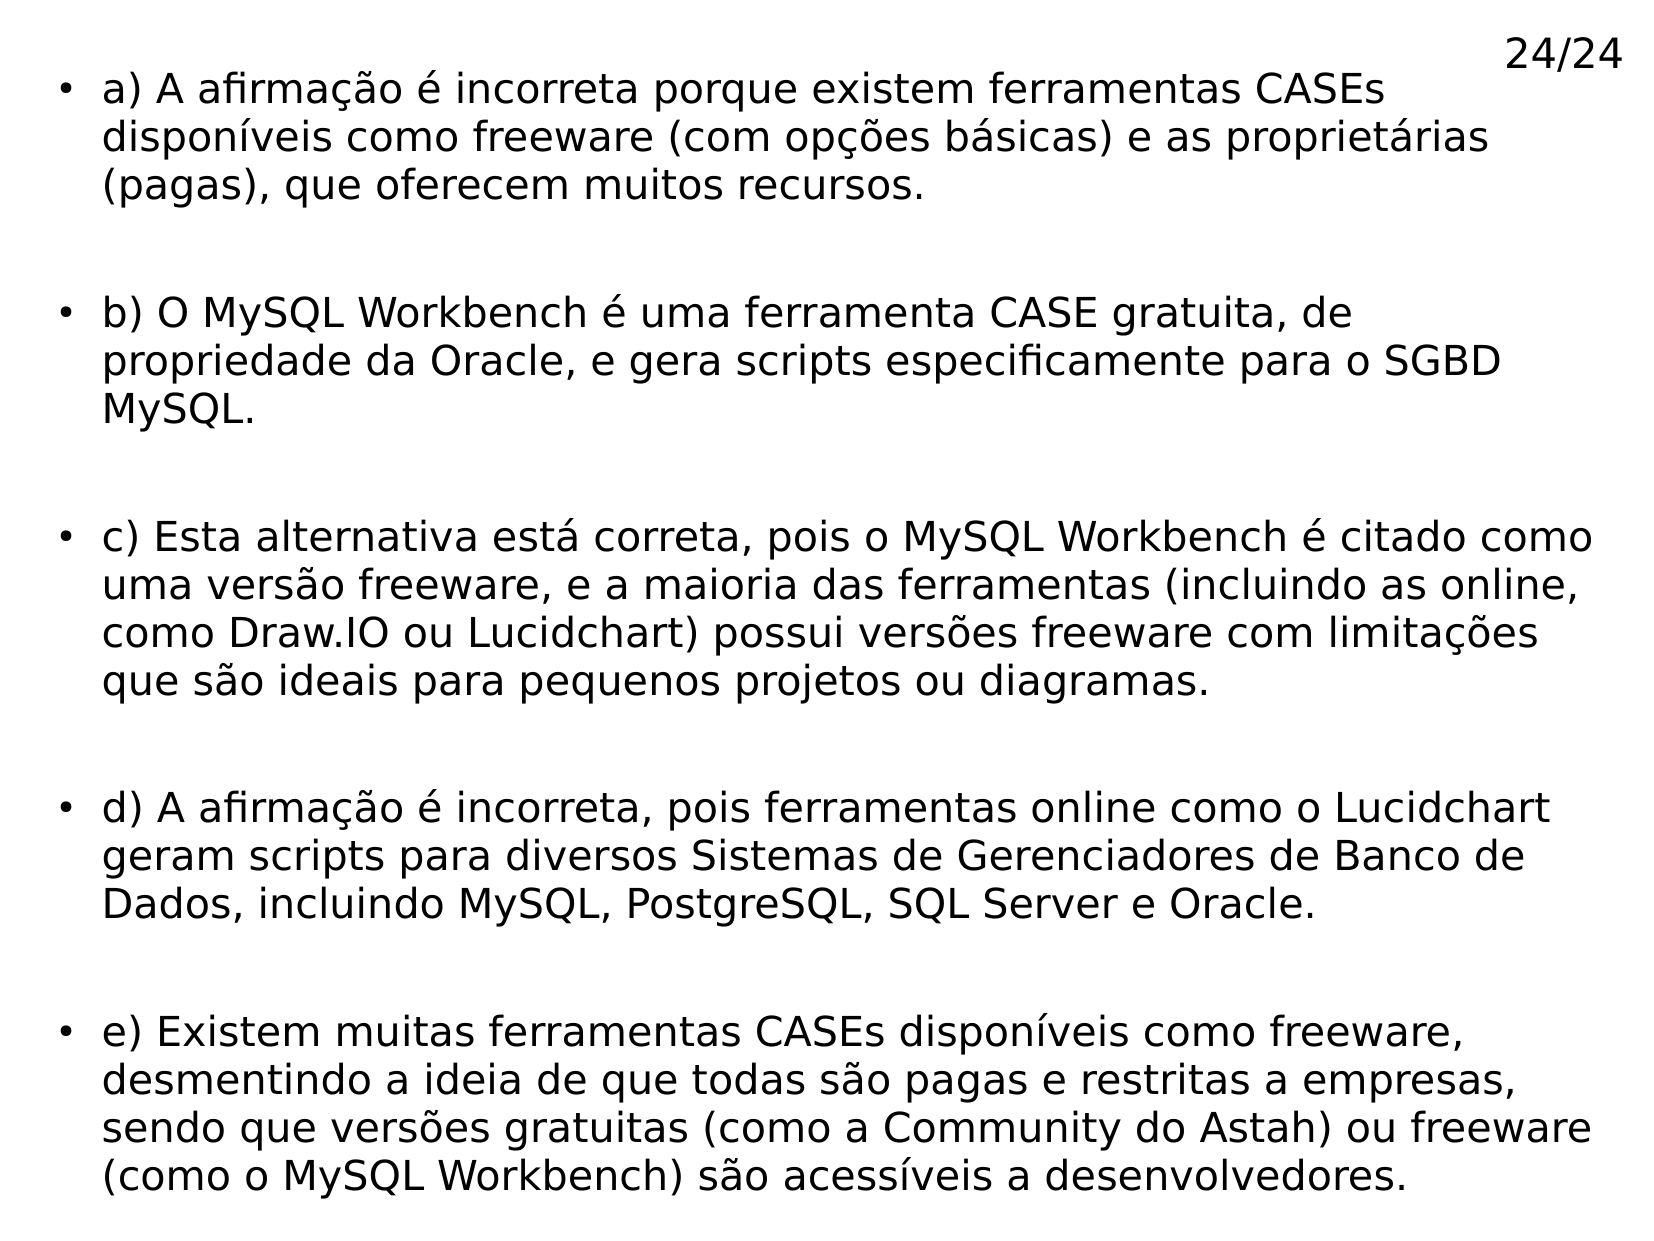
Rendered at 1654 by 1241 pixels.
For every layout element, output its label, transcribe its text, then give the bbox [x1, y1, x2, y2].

list a) A afirmação é incorreta porque existem ferramentas CASEs disponíveis como freeware (com opções básicas) e as proprietárias (pagas), que oferecem muitos recursos. b) O MySQL Workbench é uma ferramenta CASE gratuita, de propriedade da Oracle, e gera scripts especificamente para o SGBD MySQL. c) Esta alternativa está correta, pois o MySQL Workbench é citado como uma versão freeware, e a maioria das ferramentas (incluindo as online, como Draw.IO ou Lucidchart) possui versões freeware com limitações que são ideais para pequenos projetos ou diagramas. d) A afirmação é incorreta, pois ferramentas online como o Lucidchart geram scripts para diversos Sistemas de Gerenciadores de Banco de Dados, incluindo MySQL, PostgreSQL, SQL Server e Oracle. e) Existem muitas ferramentas CASEs disponíveis como freeware, desmentindo a ideia de que todas são pagas e restritas a empresas, sendo que versões gratuitas (como a Community do Astah) ou freeware (como o MySQL Workbench) são acessíveis a desenvolvedores. [59, 65, 1595, 1211]
